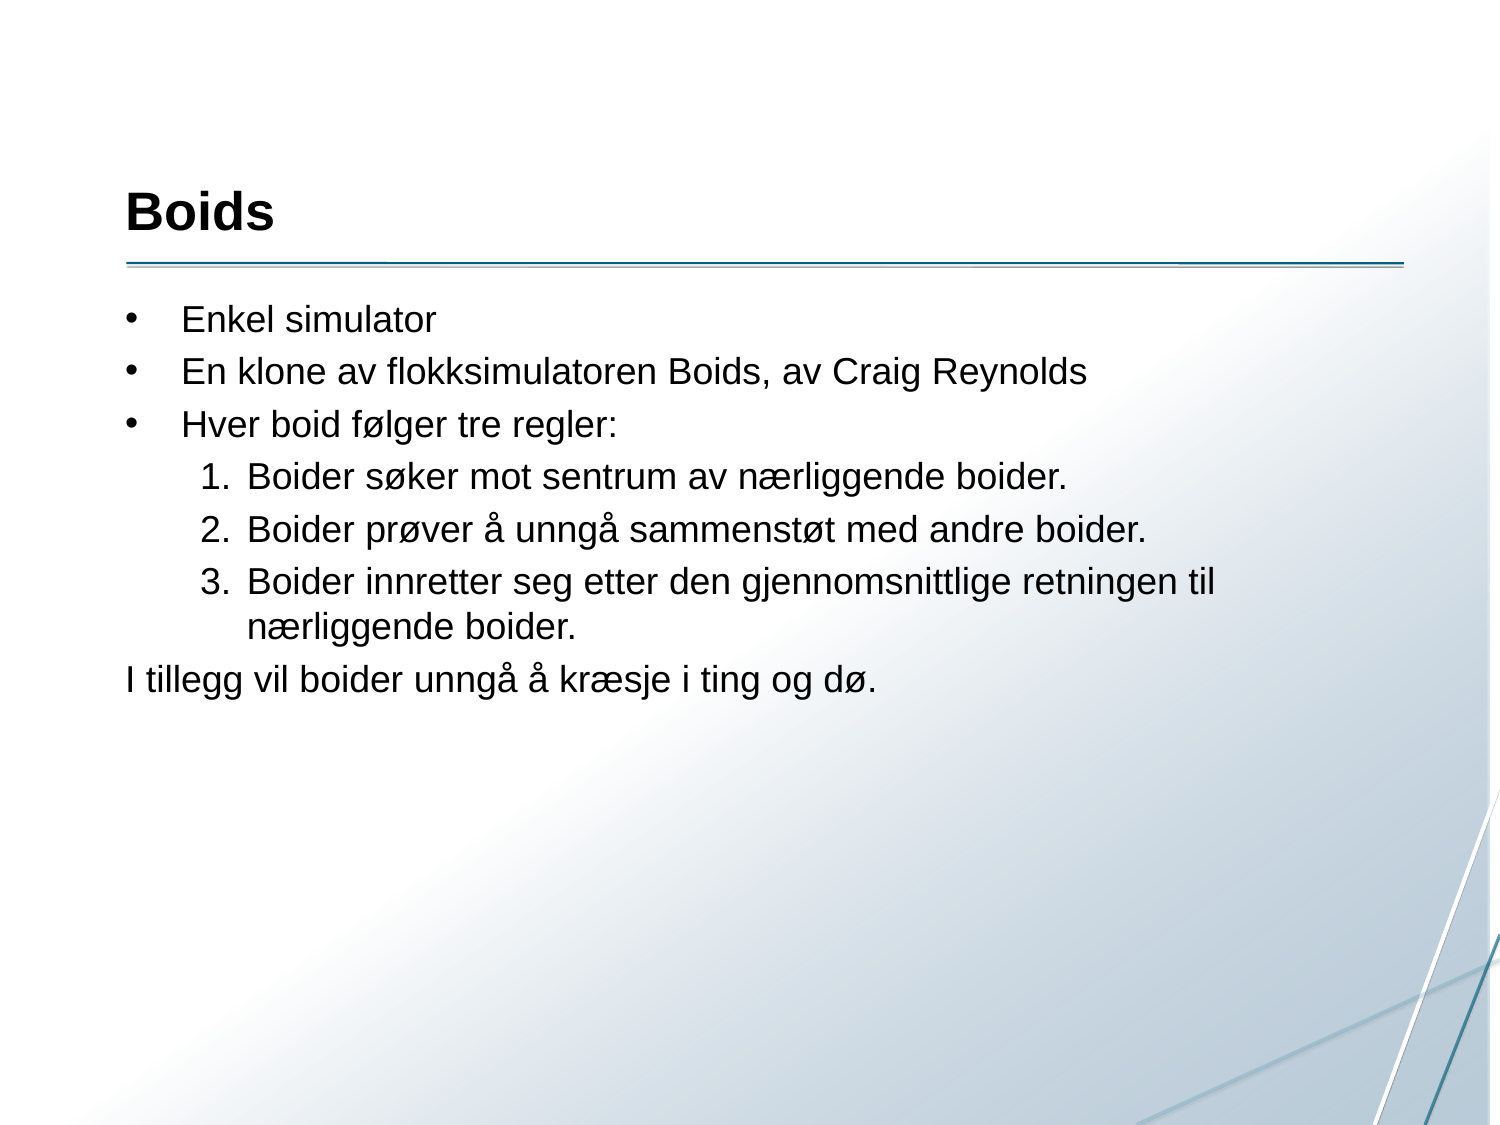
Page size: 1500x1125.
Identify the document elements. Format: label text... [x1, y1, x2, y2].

title Boids [109, 49, 1403, 249]
list Enkel simulator En klone av flokksimulatoren Boids, av Craig Reynolds Hver boid følger tre regler: Boider søker mot sentrum av nærliggende boider. Boider prøver å unngå sammenstøt med andre boider. Boider innretter seg etter den gjennomsnittlige retningen til nærliggende boider. I tillegg vil boider unngå å kræsje i ting og dø. [109, 287, 1404, 1005]
